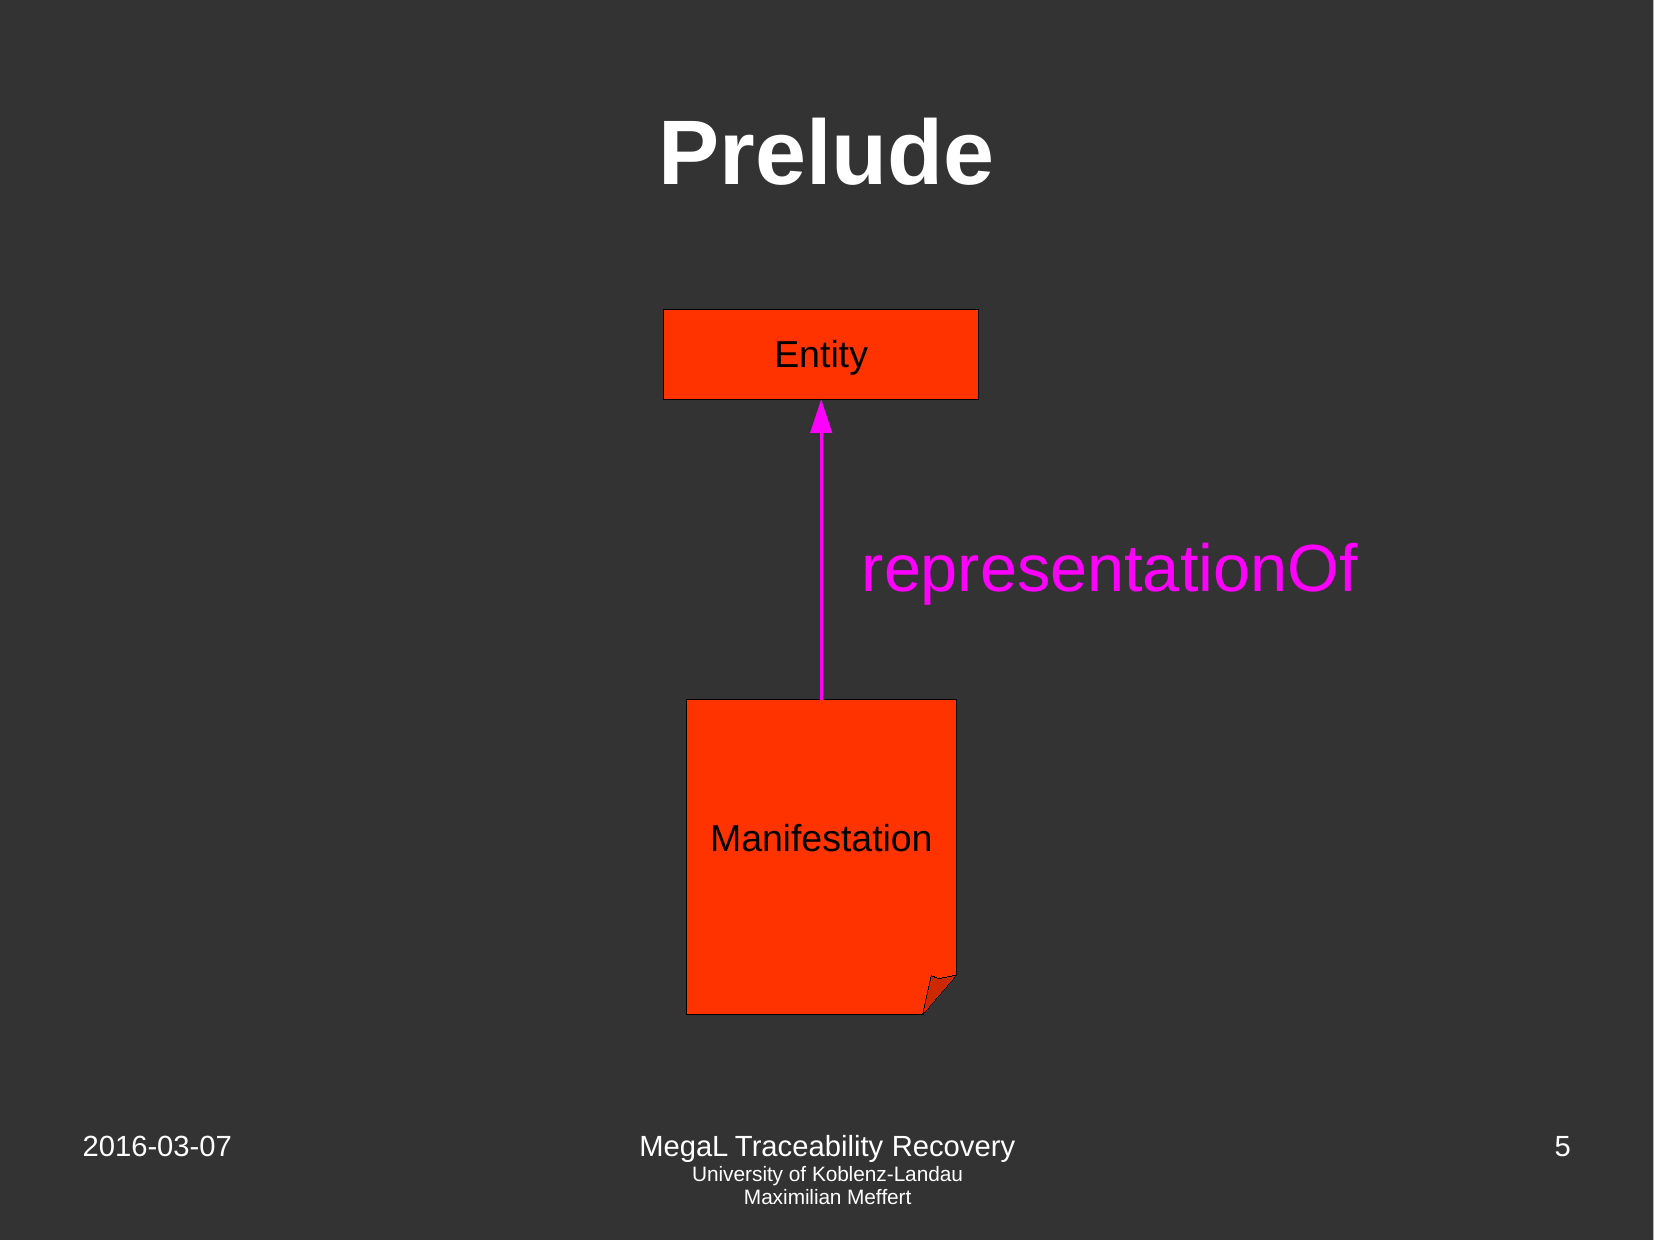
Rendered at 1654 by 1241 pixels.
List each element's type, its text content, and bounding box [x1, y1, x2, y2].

title Prelude [82, 49, 1571, 257]
text_box Entity [663, 309, 979, 400]
text_box Manifestation [686, 699, 957, 1015]
text_box representationOf [825, 523, 1396, 613]
